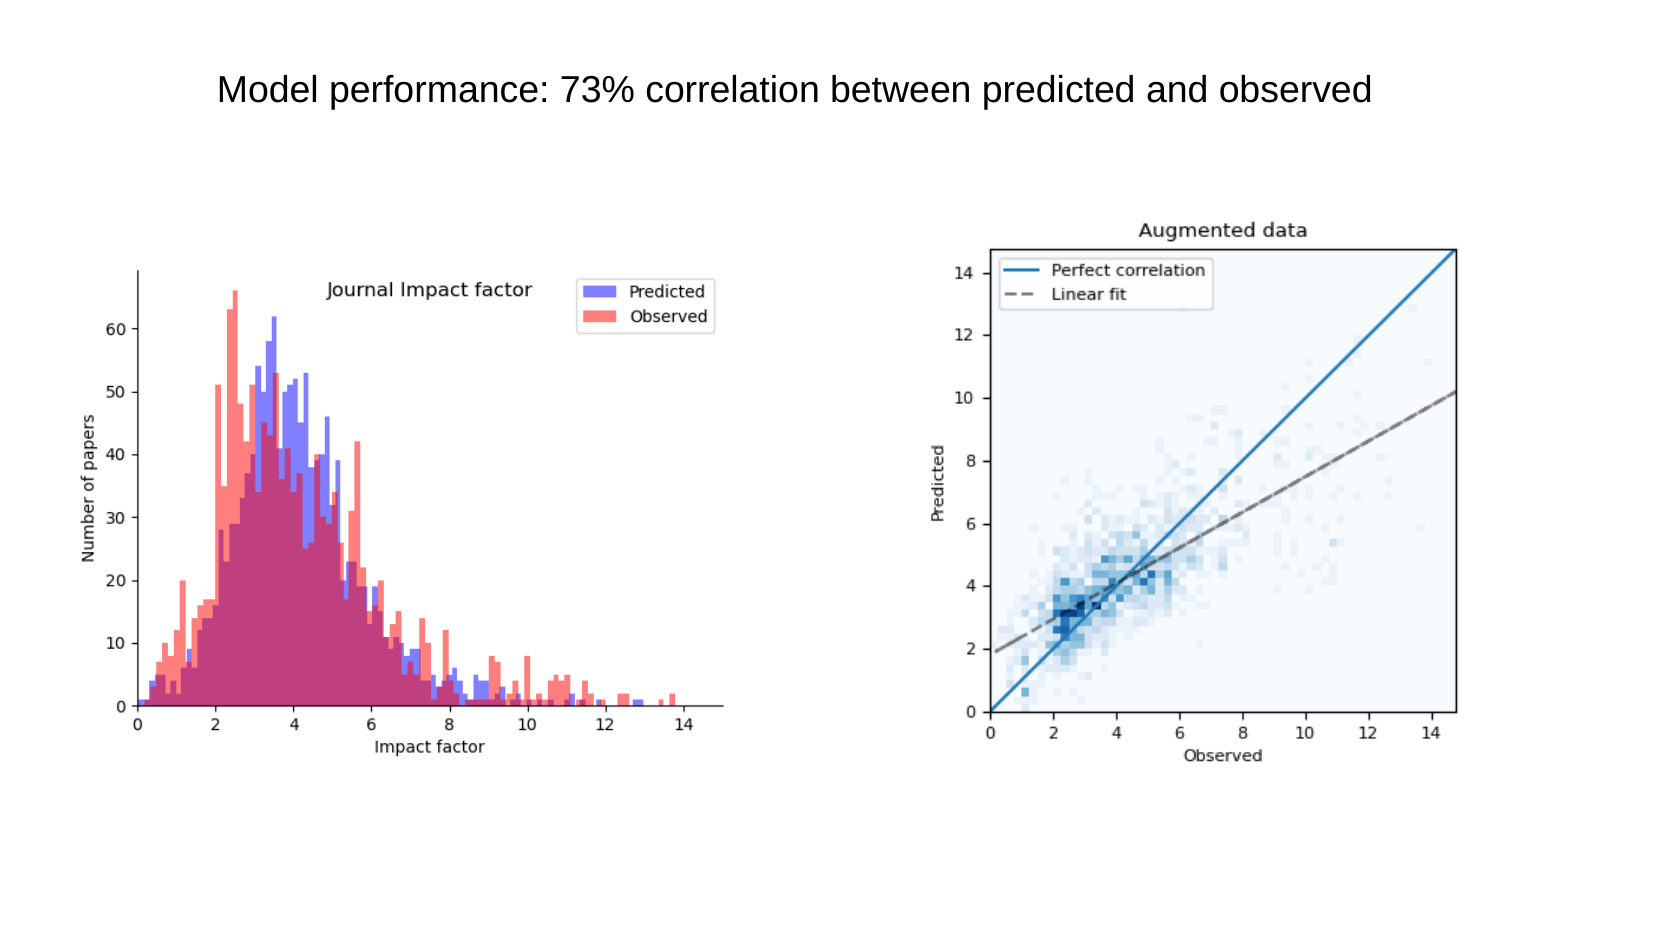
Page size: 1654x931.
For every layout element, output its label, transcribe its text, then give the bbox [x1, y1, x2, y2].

picture [43, 202, 798, 768]
text_box Model performance: 73% correlation between predicted and observed [202, 61, 1388, 119]
picture [915, 177, 1516, 778]
